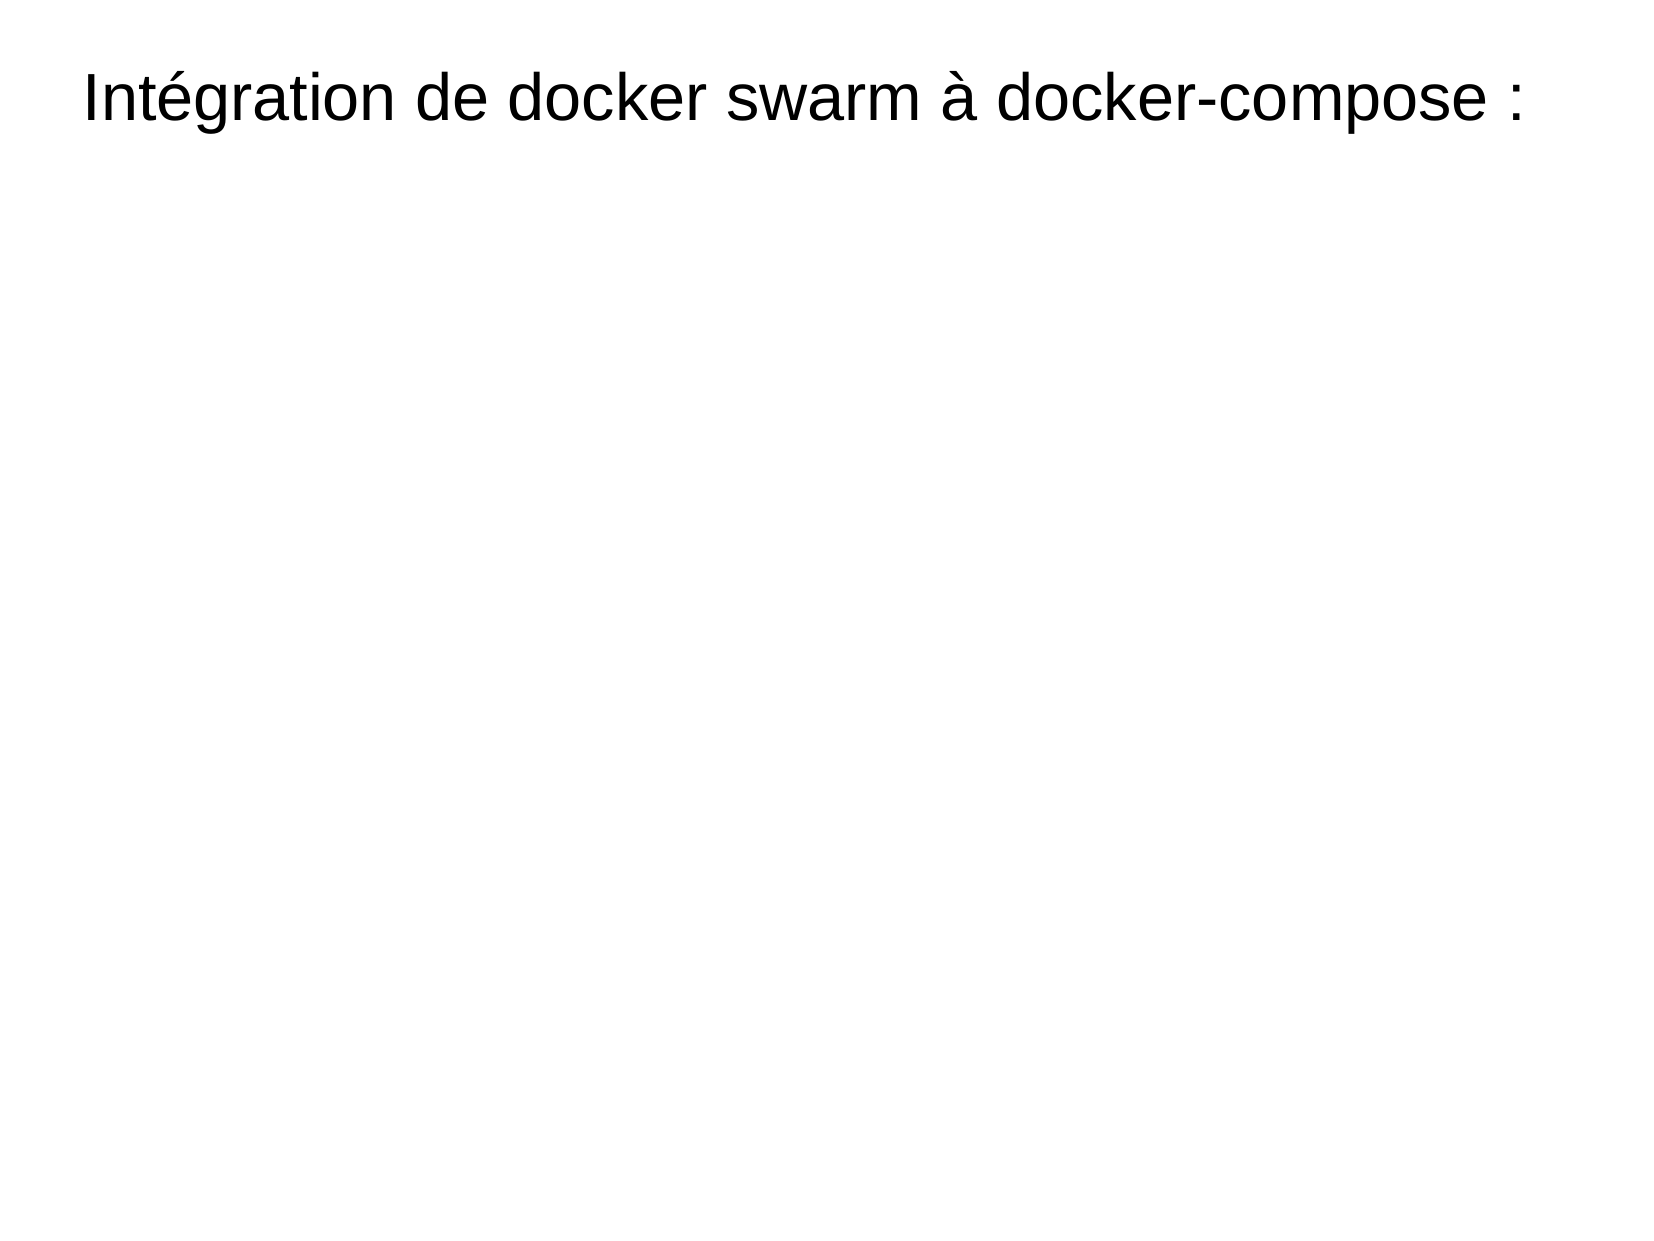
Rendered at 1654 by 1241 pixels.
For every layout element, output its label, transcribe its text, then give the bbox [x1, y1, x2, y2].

subtitle Intégration de docker swarm à docker-compose : [82, 59, 1571, 154]
